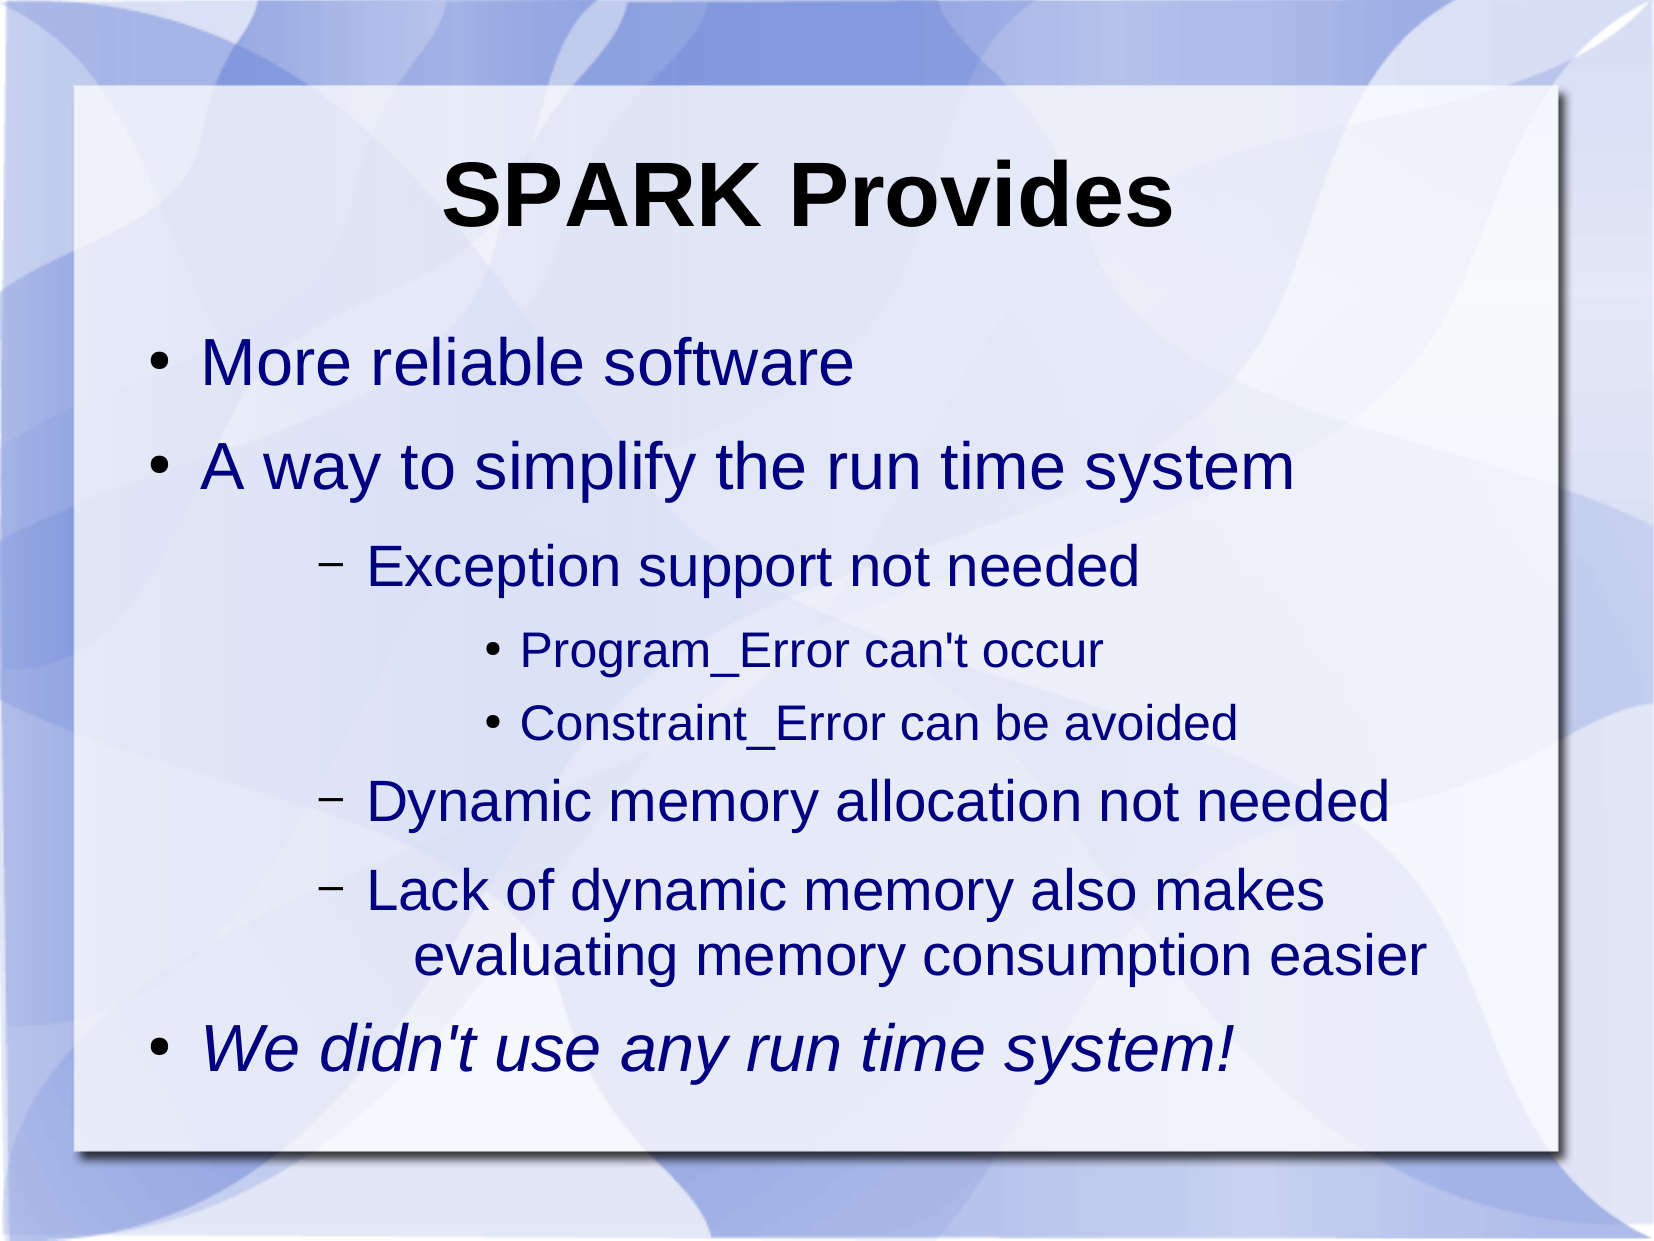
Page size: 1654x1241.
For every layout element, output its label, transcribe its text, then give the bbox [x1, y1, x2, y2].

title SPARK Provides [82, 98, 1536, 291]
picture [0, 0, 1654, 1241]
list More reliable software A way to simplify the run time system Exception support not needed Program_Error can't occur Constraint_Error can be avoided Dynamic memory allocation not needed Lack of dynamic memory also makes evaluating memory consumption easier We didn't use any run time system! [129, 324, 1489, 1086]
